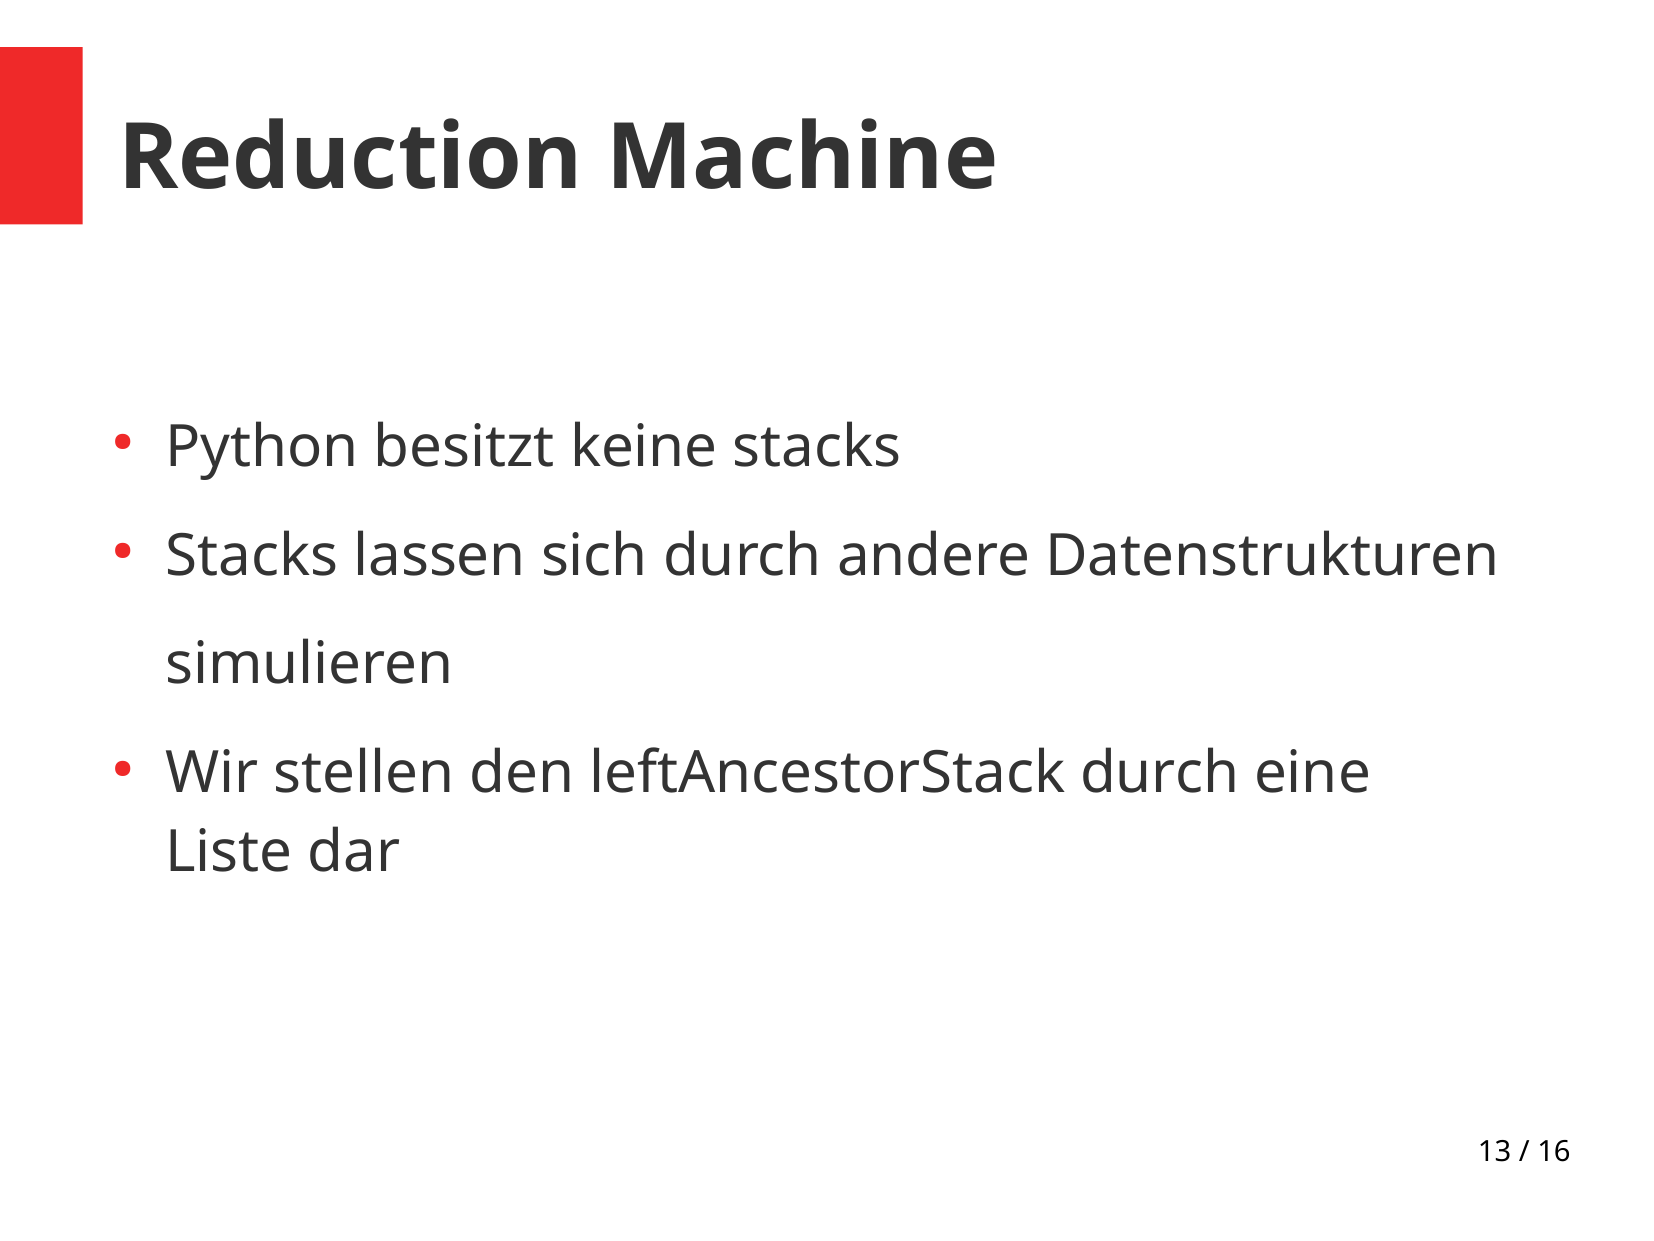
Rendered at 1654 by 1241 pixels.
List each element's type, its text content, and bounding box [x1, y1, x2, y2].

list Python besitzt keine stacks Stacks lassen sich durch andere Datenstrukturen simulieren Wir stellen den leftAncestorStack durch eine Liste dar [94, 295, 1512, 1015]
title Reduction Machine [118, 49, 1571, 257]
